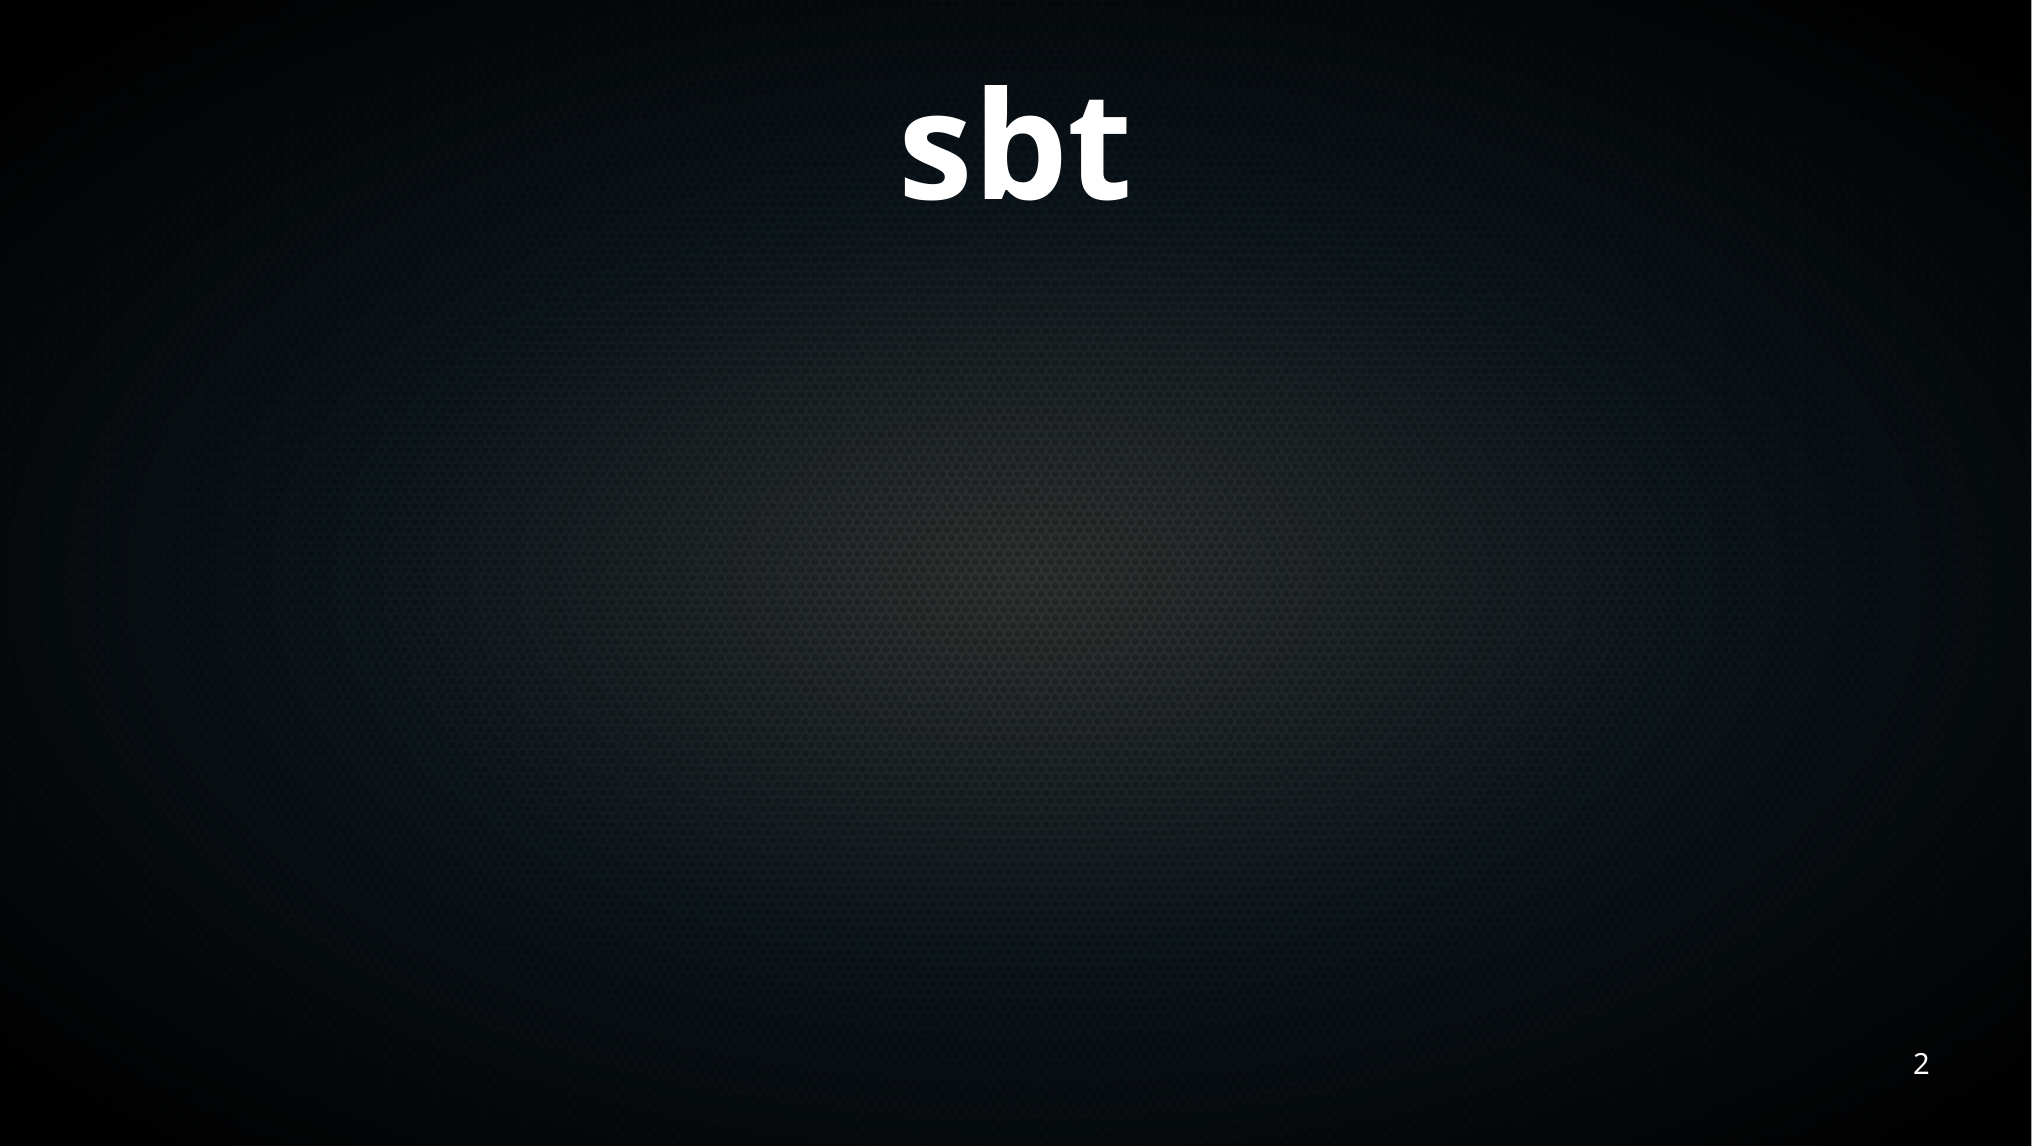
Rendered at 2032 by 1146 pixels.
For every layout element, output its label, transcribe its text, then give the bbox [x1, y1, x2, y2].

picture [0, 0, 2032, 1146]
title sbt [101, 45, 1930, 237]
